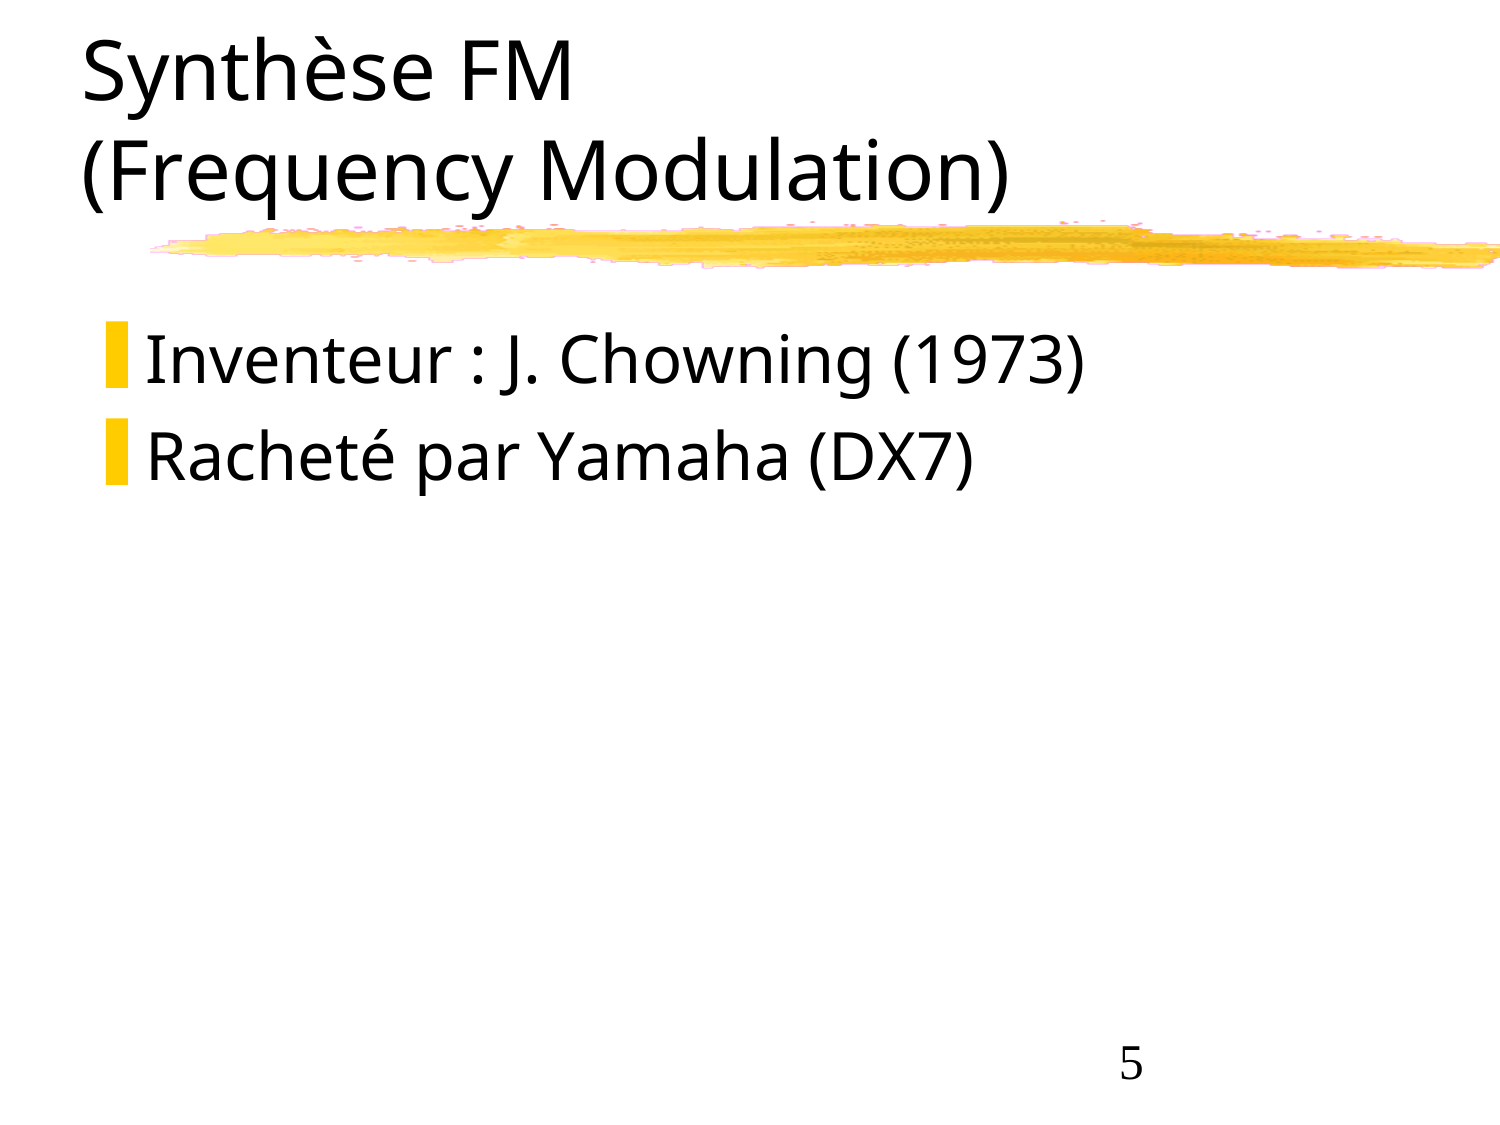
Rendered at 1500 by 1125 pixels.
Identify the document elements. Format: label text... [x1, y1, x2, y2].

picture [150, 215, 1500, 279]
title Synthèse FM (Frequency Modulation) [66, 0, 1342, 225]
list Inventeur : J. Chowning (1973) Racheté par Yamaha (DX7) [74, 309, 1417, 994]
